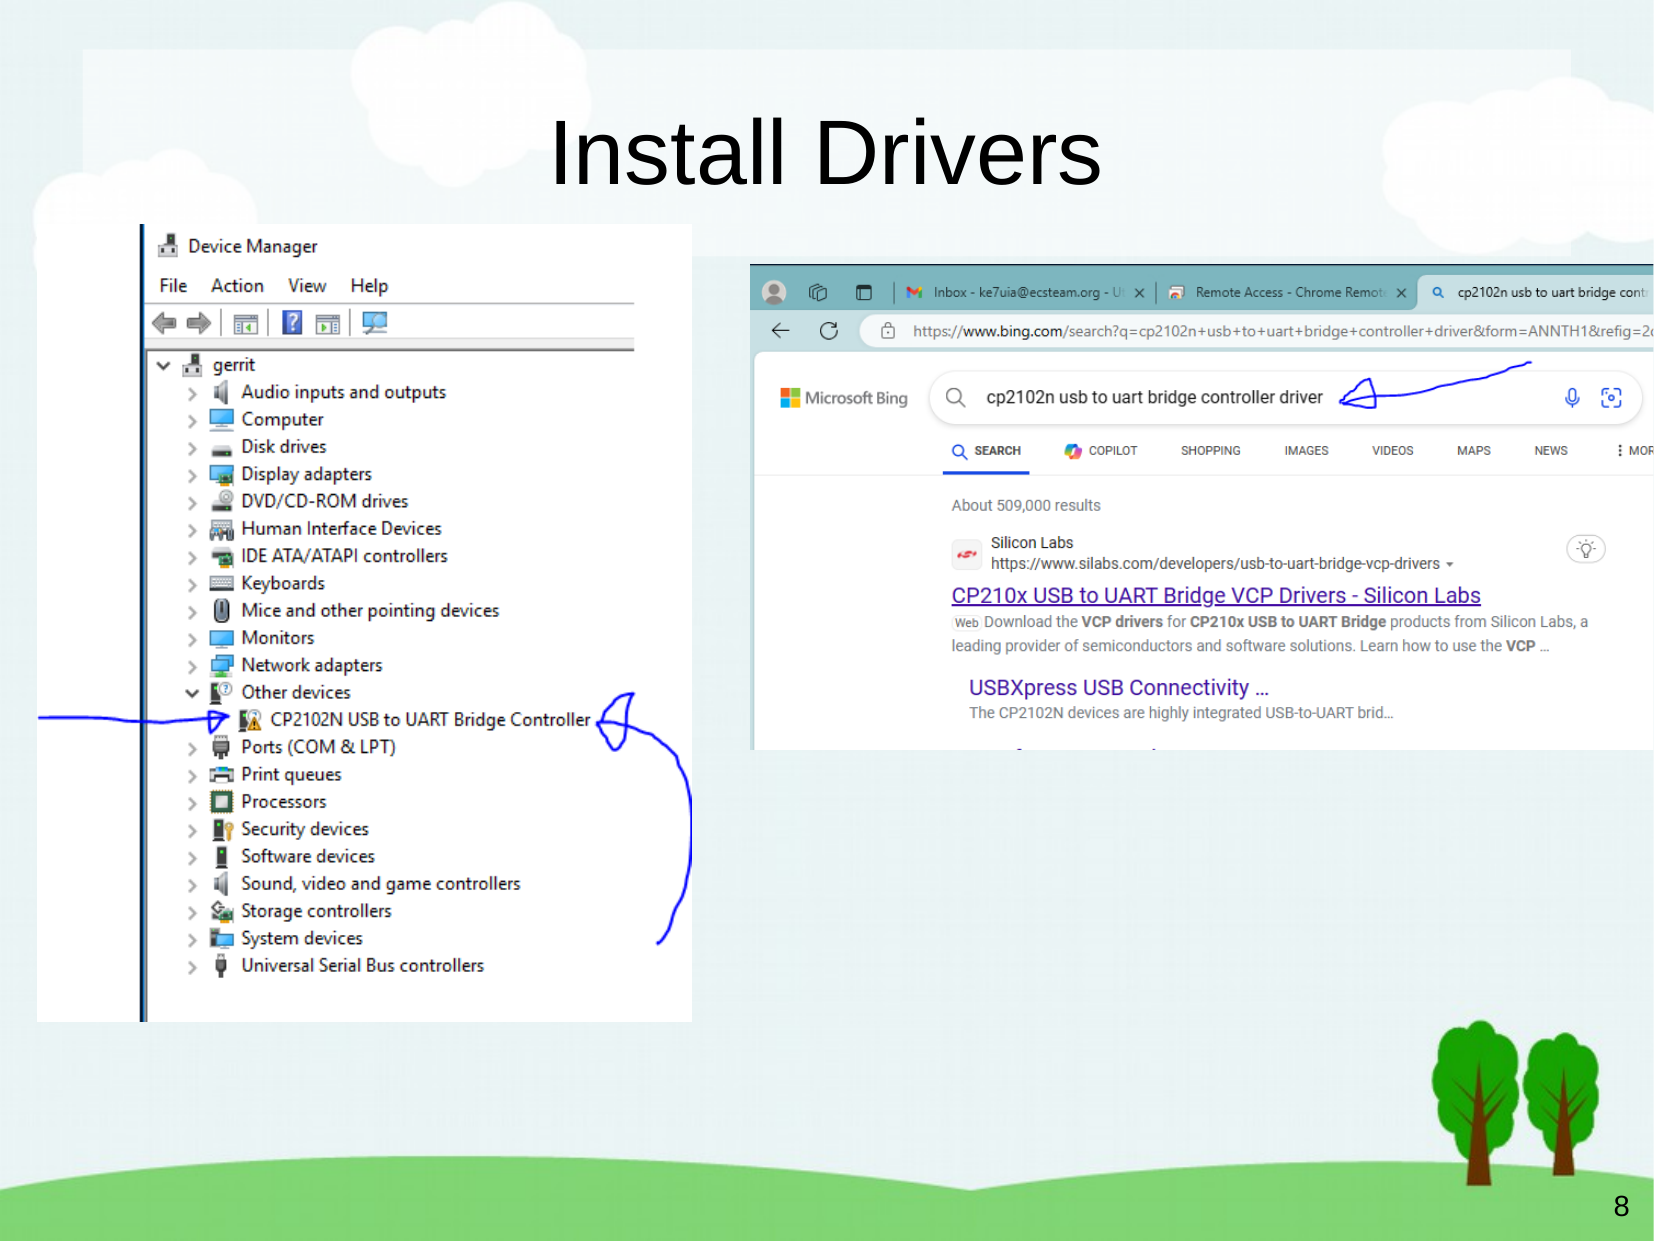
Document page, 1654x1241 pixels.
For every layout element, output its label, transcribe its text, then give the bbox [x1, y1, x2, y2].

title Install Drivers [82, 49, 1571, 257]
picture [0, 0, 1654, 1241]
